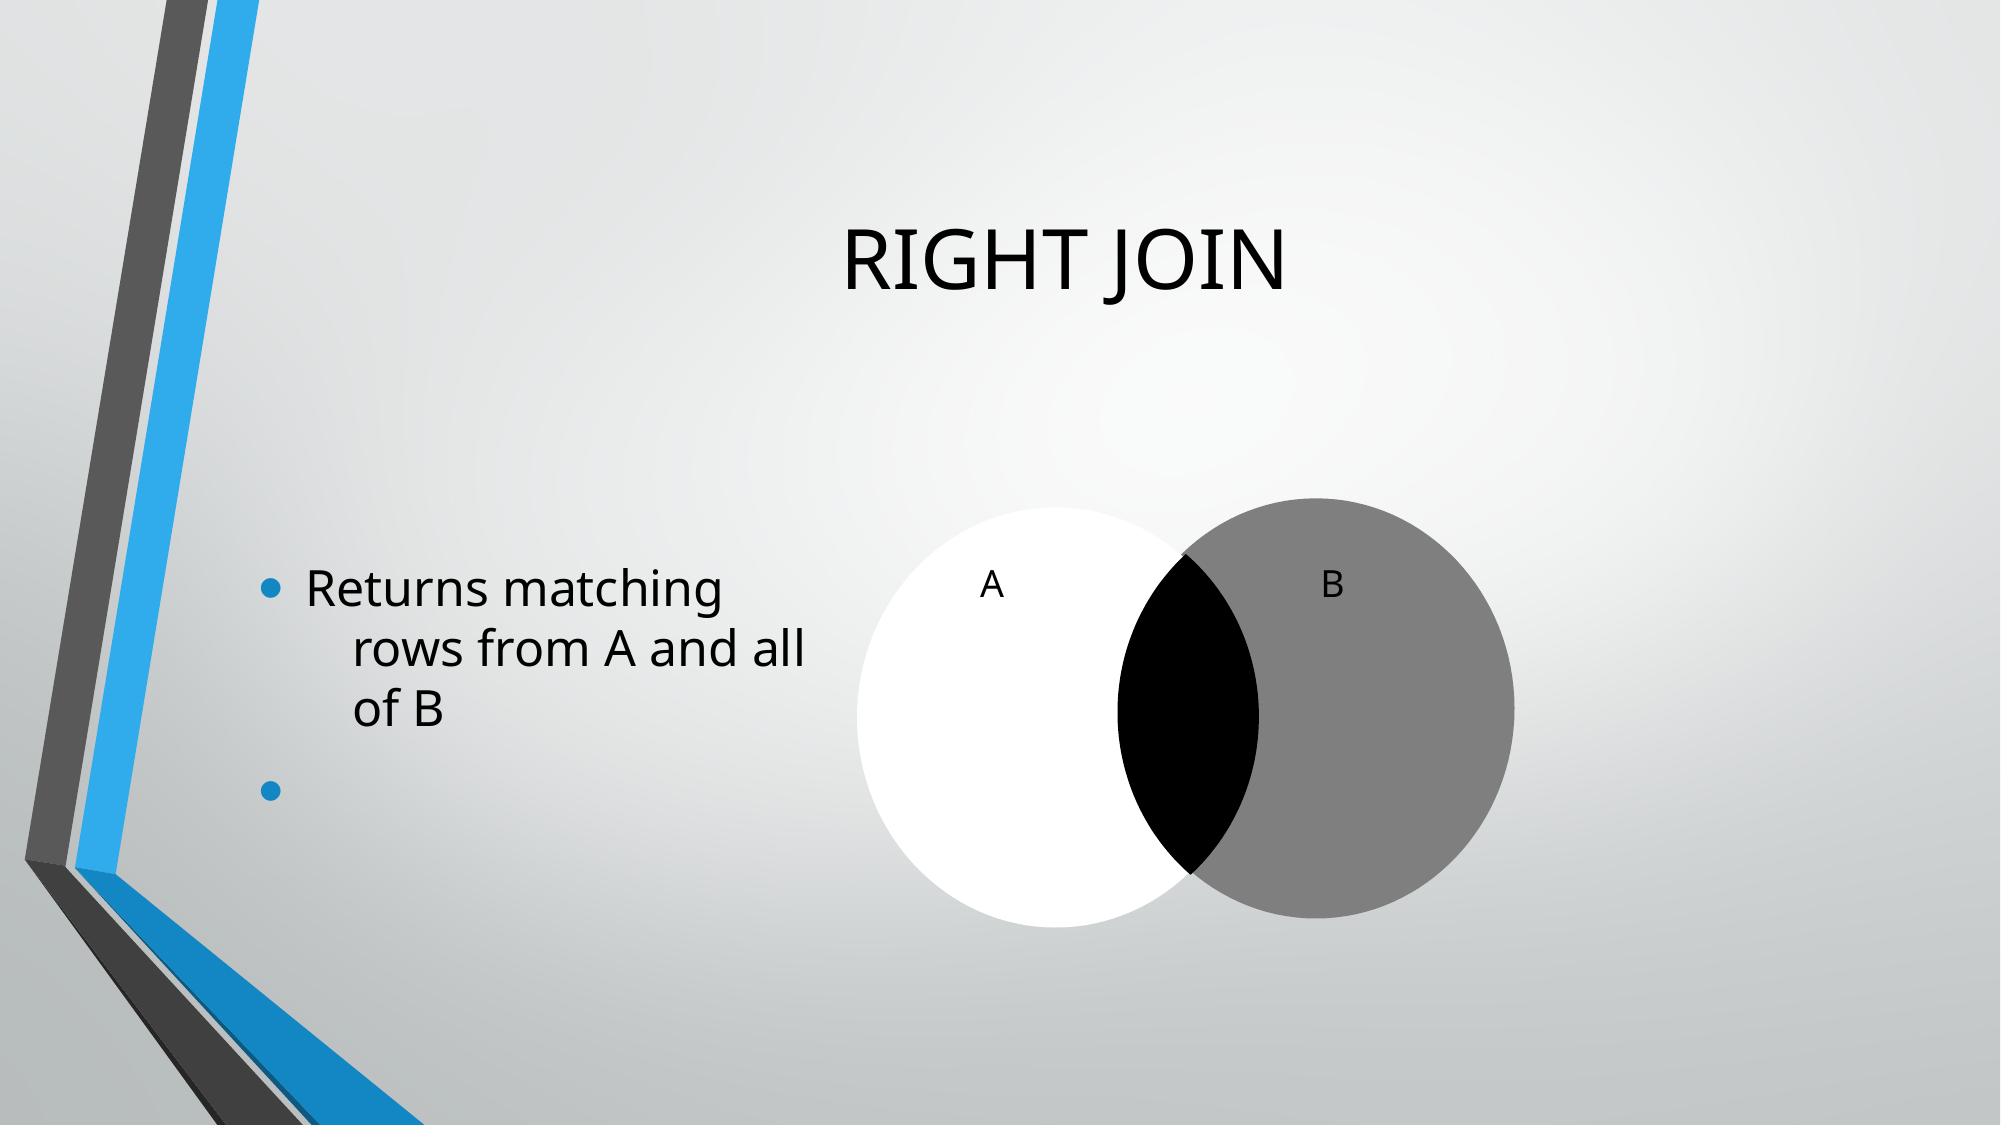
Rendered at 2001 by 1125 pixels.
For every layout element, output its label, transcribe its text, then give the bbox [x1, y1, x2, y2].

text_box A [965, 552, 1046, 614]
text_box [857, 498, 1515, 928]
title RIGHT JOIN [243, 112, 1887, 400]
list Returns matching rows from A and all of B [243, 437, 843, 950]
text_box B [1305, 552, 1392, 614]
